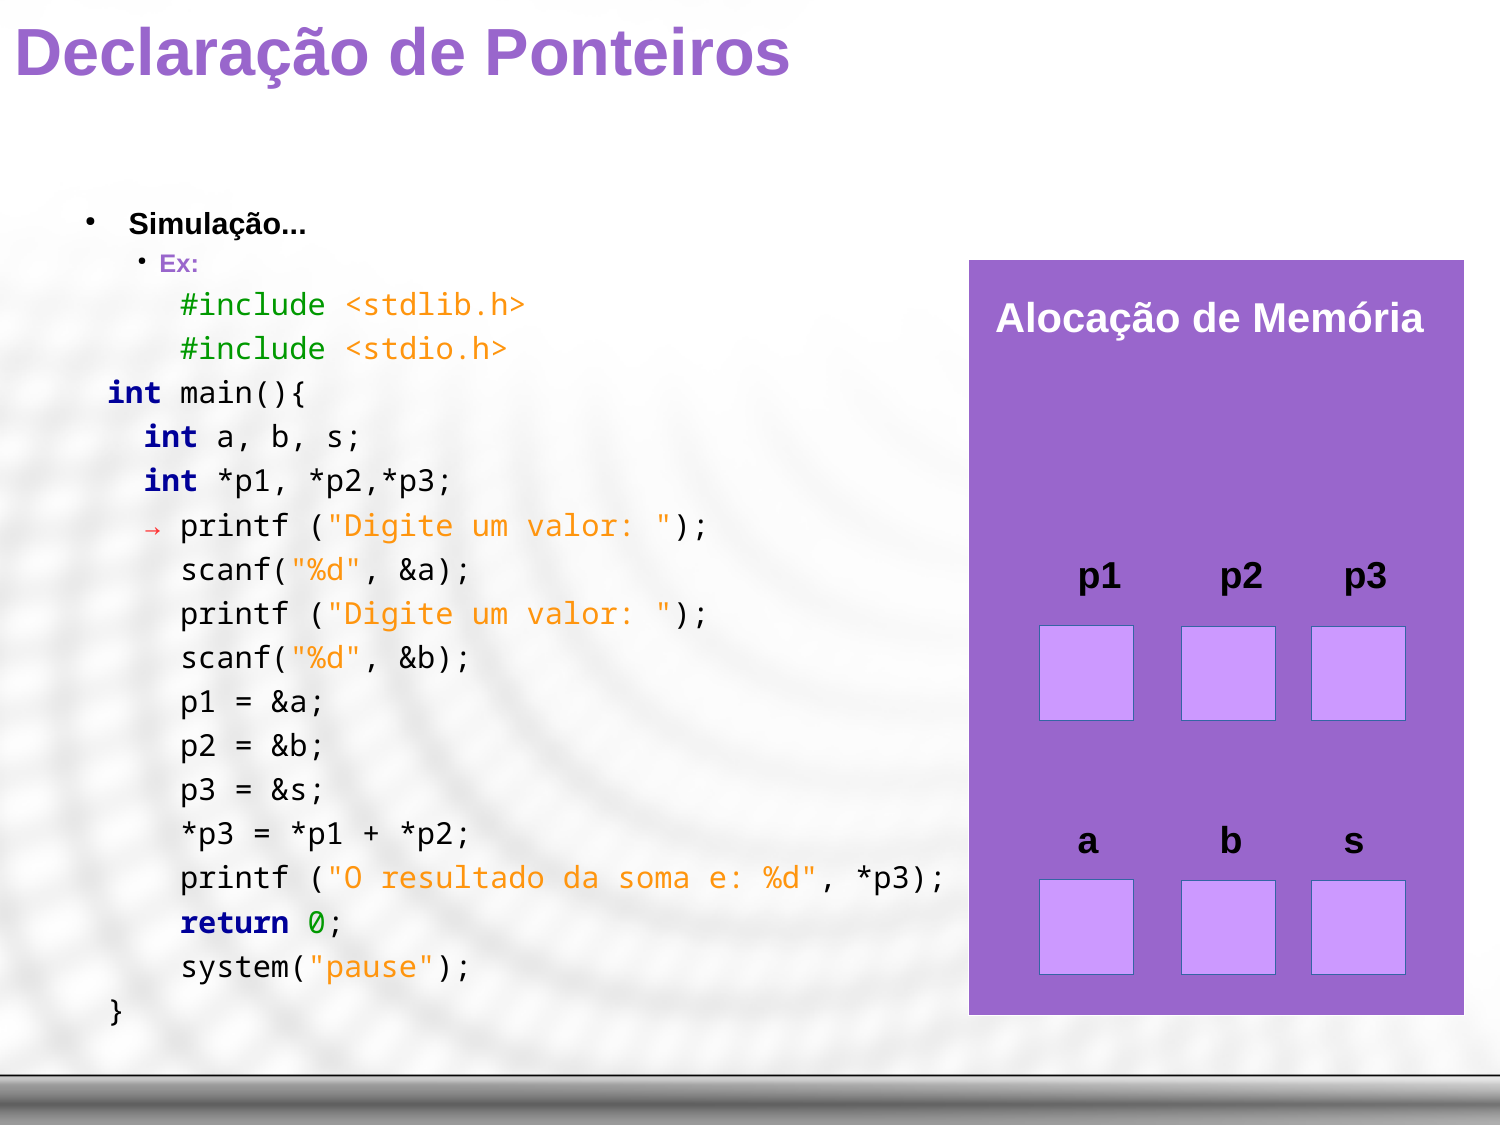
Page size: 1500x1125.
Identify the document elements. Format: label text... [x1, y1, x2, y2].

list Simulação... Ex: #include <stdlib.h> #include <stdio.h> int main(){ int a, b, s; int *p1, *p2,*p3; → printf ("Digite um valor: "); scanf("%d", &a); printf ("Digite um valor: "); scanf("%d", &b); p1 = &a; p2 = &b; p3 = &s; *p3 = *p1 + *p2; printf ("O resultado da soma e: %d", *p3); return 0; system("pause"); } [58, 196, 1442, 1036]
text_box Alocação de Memória [980, 283, 1439, 349]
text_box [968, 259, 1465, 1016]
text_box b [1204, 809, 1288, 869]
text_box p3 [1328, 543, 1412, 604]
picture [0, 0, 1500, 1125]
text_box p2 [1204, 543, 1288, 604]
title Declaração de Ponteiros [0, 0, 1353, 102]
text_box p1 [1062, 543, 1146, 604]
text_box s [1328, 809, 1412, 869]
text_box a [1062, 809, 1146, 869]
